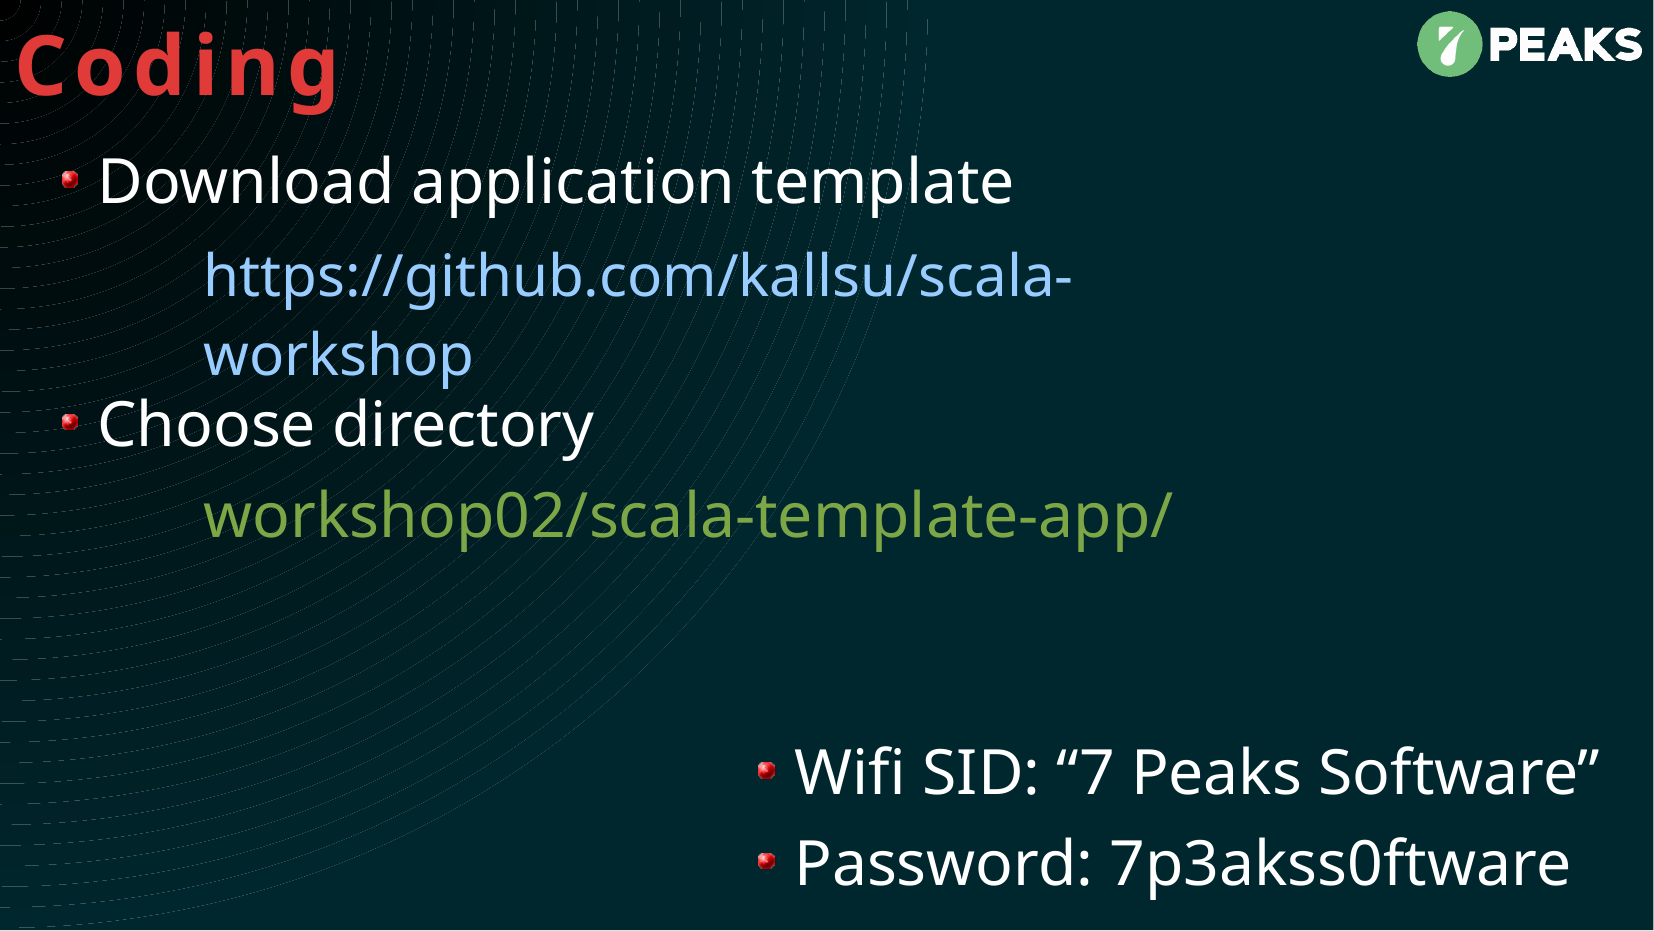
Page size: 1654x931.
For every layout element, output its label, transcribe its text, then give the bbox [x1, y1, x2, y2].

text_box Download application template [47, 129, 1607, 237]
text_box https://github.com/kallsu/scala-workshop [188, 226, 1323, 312]
text_box Coding [0, 0, 721, 130]
text_box Choose directory workshop02/scala-template-app/ [47, 372, 1607, 543]
text_box Wifi SID: “7 Peaks Software” Password: 7p3akss0ftware [744, 720, 1654, 922]
picture [1417, 11, 1642, 77]
